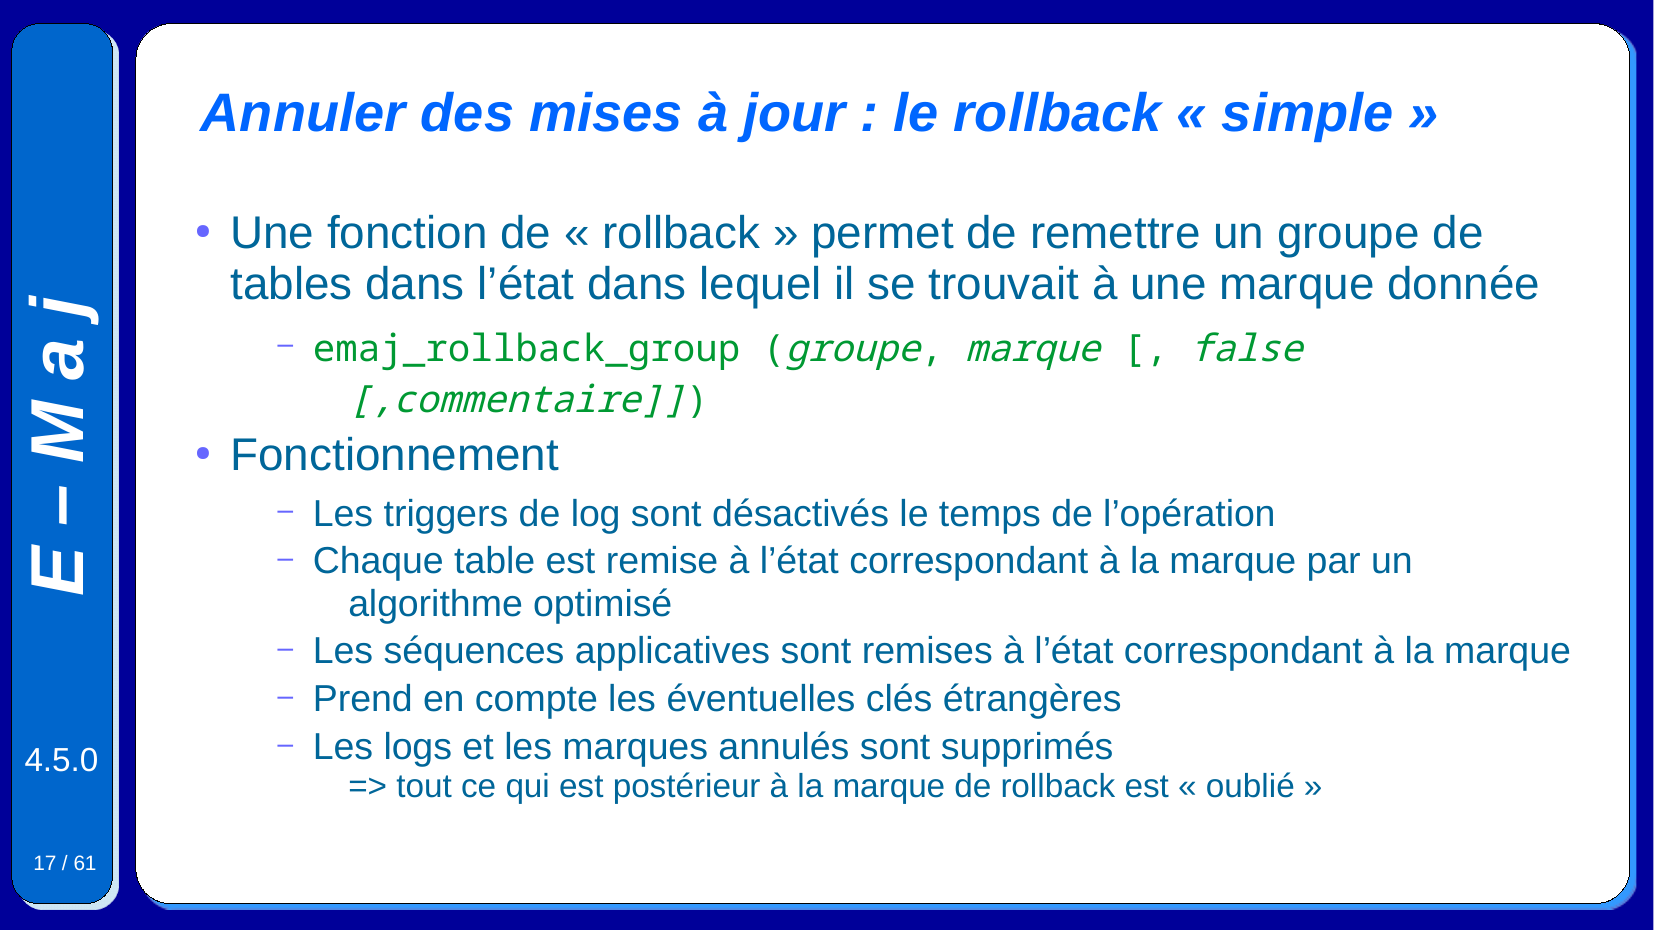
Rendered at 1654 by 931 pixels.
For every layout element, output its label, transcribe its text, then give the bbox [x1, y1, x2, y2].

list Une fonction de « rollback » permet de remettre un groupe de tables dans l’état dans lequel il se trouvait à une marque donnée emaj_rollback_group (groupe, marque [, false [,commentaire]]) Fonctionnement Les triggers de log sont désactivés le temps de l’opération Chaque table est remise à l’état correspondant à la marque par un algorithme optimisé Les séquences applicatives sont remises à l’état correspondant à la marque Prend en compte les éventuelles clés étrangères Les logs et les marques annulés sont supprimés => tout ce qui est postérieur à la marque de rollback est « oublié » [177, 206, 1587, 827]
title Annuler des mises à jour : le rollback « simple » [200, 34, 1575, 191]
